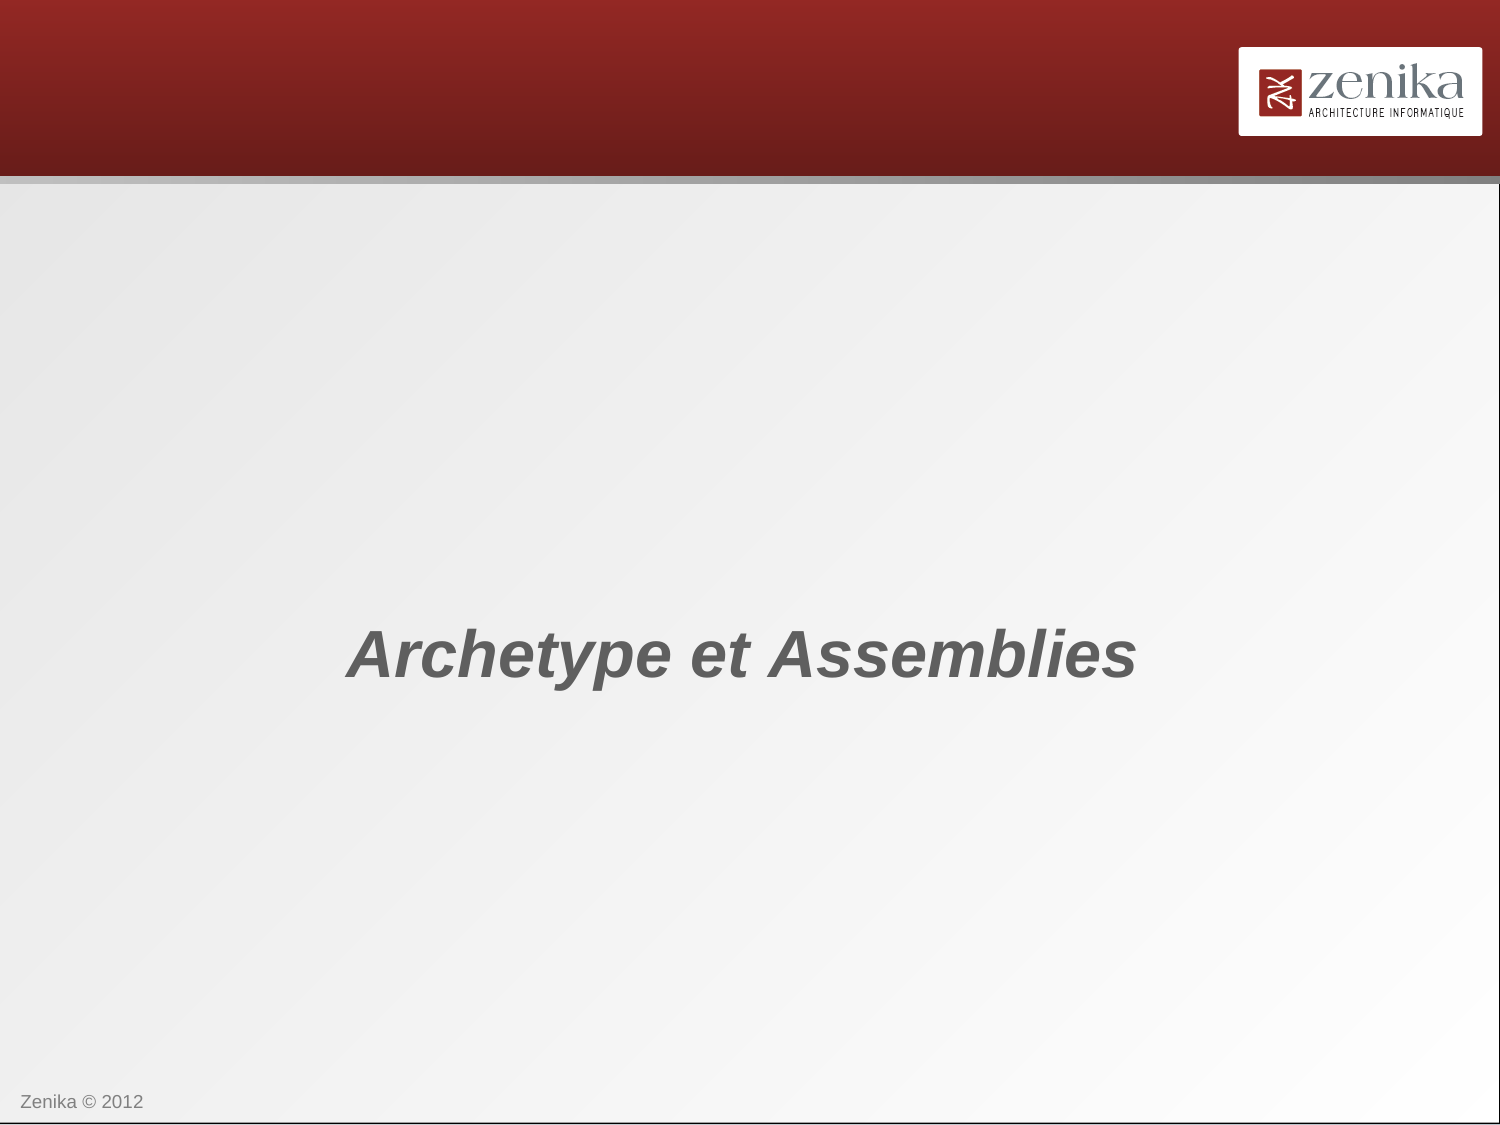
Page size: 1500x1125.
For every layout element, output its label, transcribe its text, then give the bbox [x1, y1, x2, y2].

text_box Archetype et Assemblies [50, 249, 1435, 1079]
picture [1257, 58, 1464, 125]
